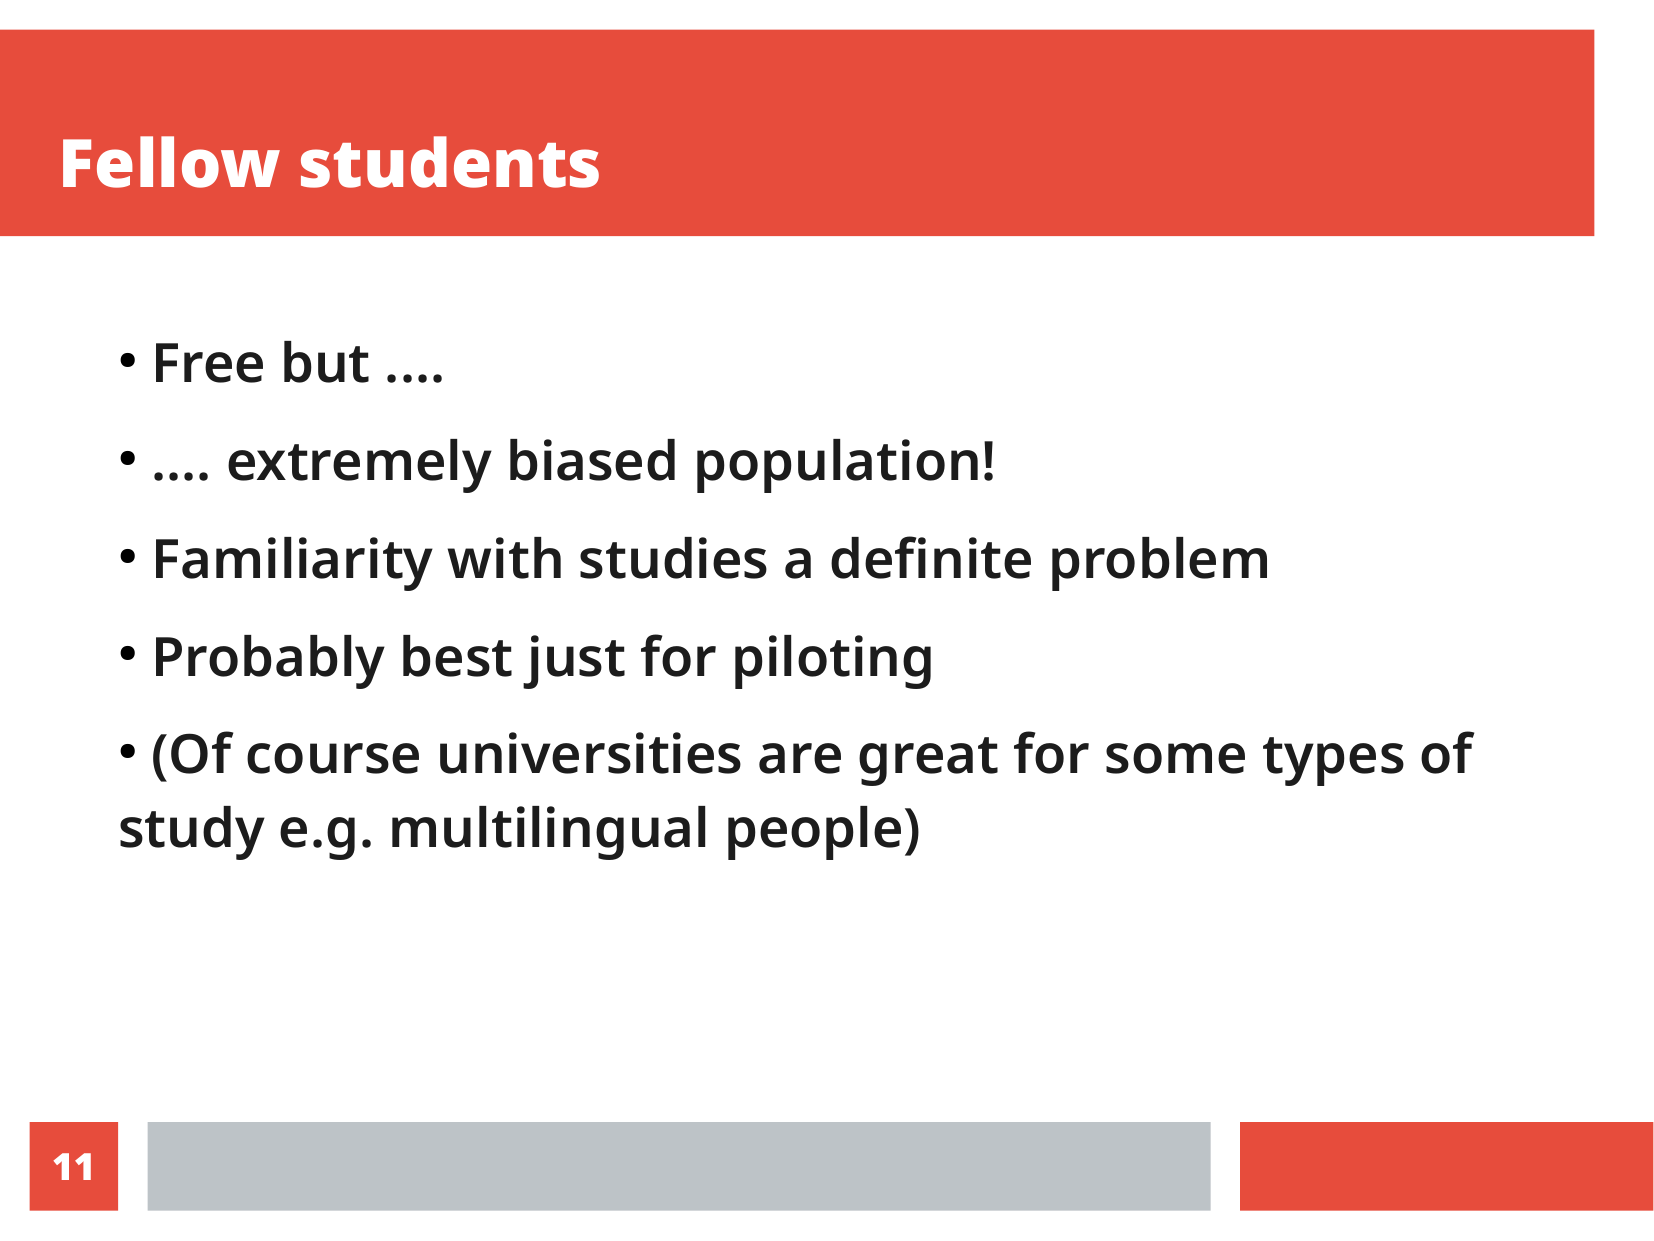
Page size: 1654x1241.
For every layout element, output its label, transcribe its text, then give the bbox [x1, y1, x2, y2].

list Free but .... .... extremely biased population! Familiarity with studies a definite problem Probably best just for piloting (Of course universities are great for some types of study e.g. multilingual people) [59, 324, 1565, 1093]
title Fellow students [59, 59, 1595, 207]
